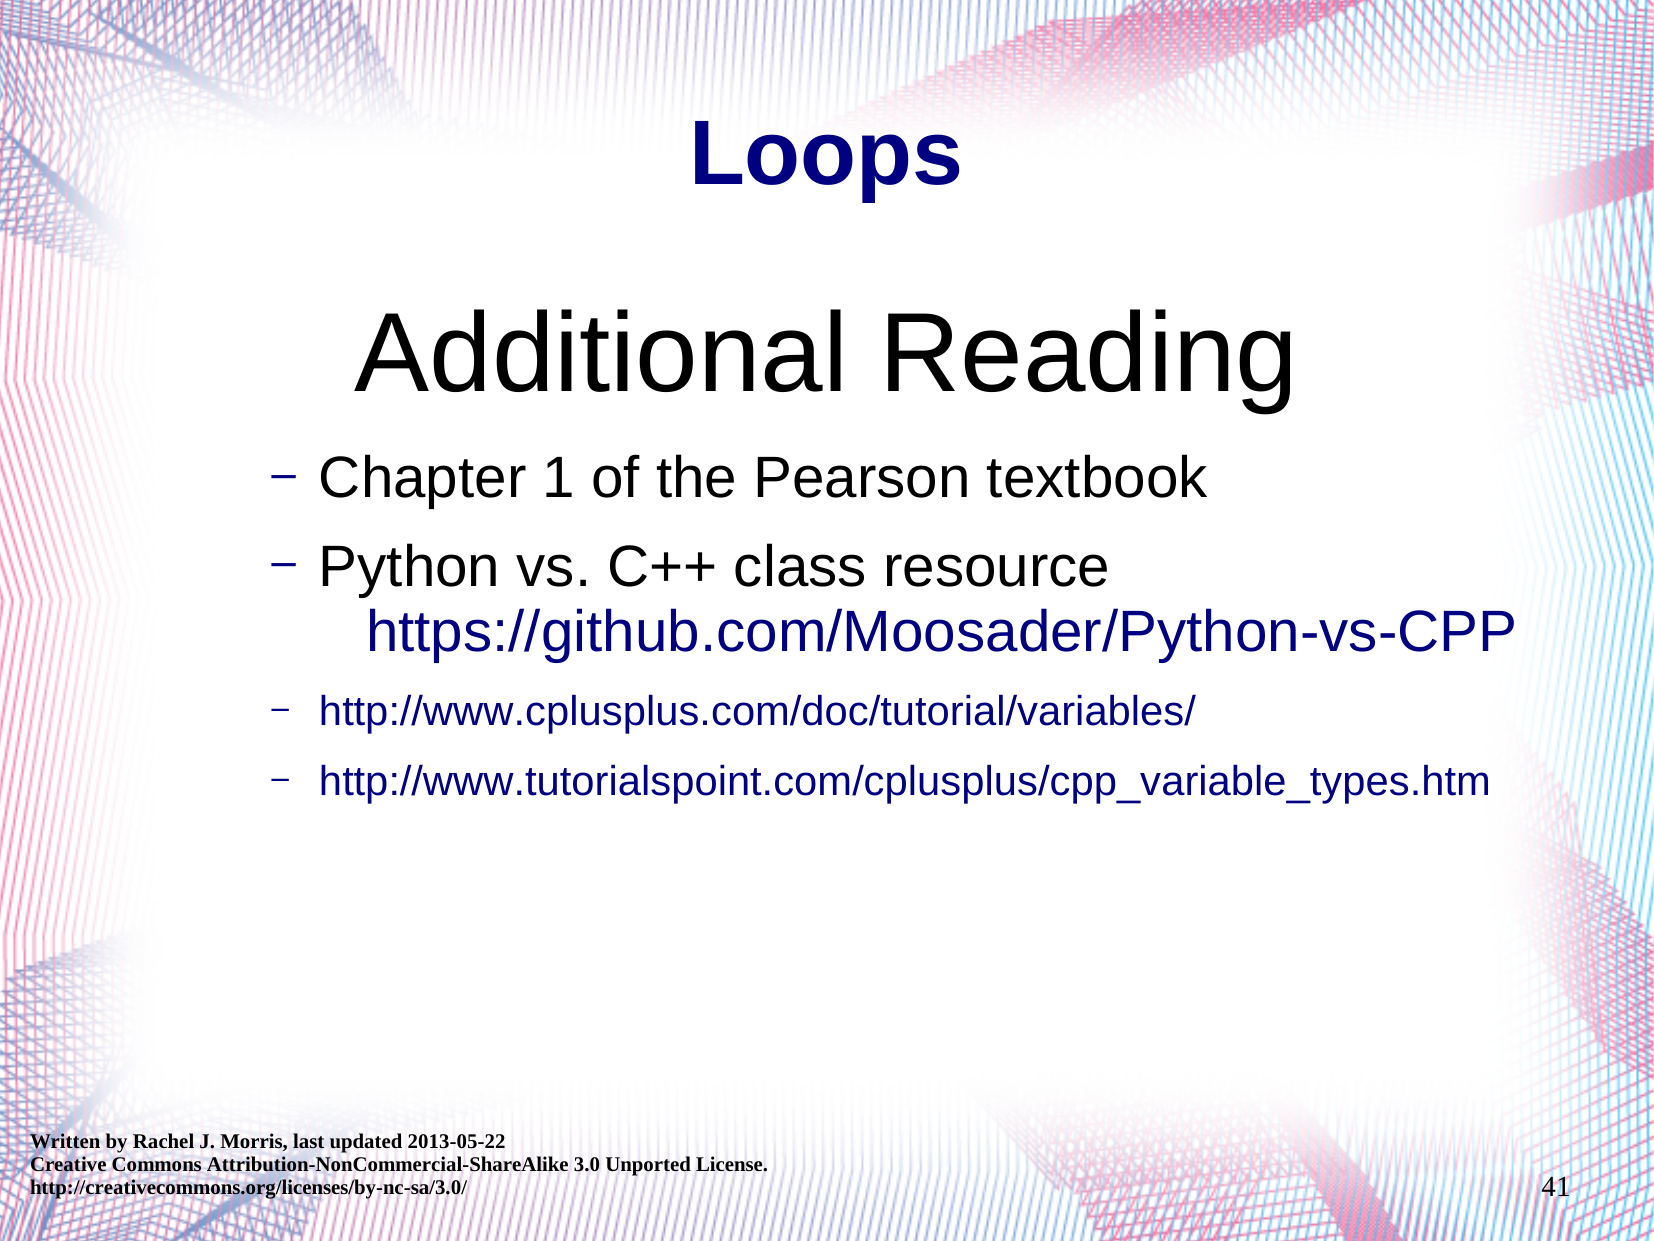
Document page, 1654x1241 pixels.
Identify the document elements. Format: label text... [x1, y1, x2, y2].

list Additional Reading Chapter 1 of the Pearson textbook Python vs. C++ class resource https://github.com/Moosader/Python-vs-CPP http://www.cplusplus.com/doc/tutorial/variables/ http://www.tutorialspoint.com/cplusplus/cpp_variable_types.htm [82, 290, 1571, 1010]
title Loops [82, 49, 1571, 257]
picture [0, 0, 1654, 1241]
